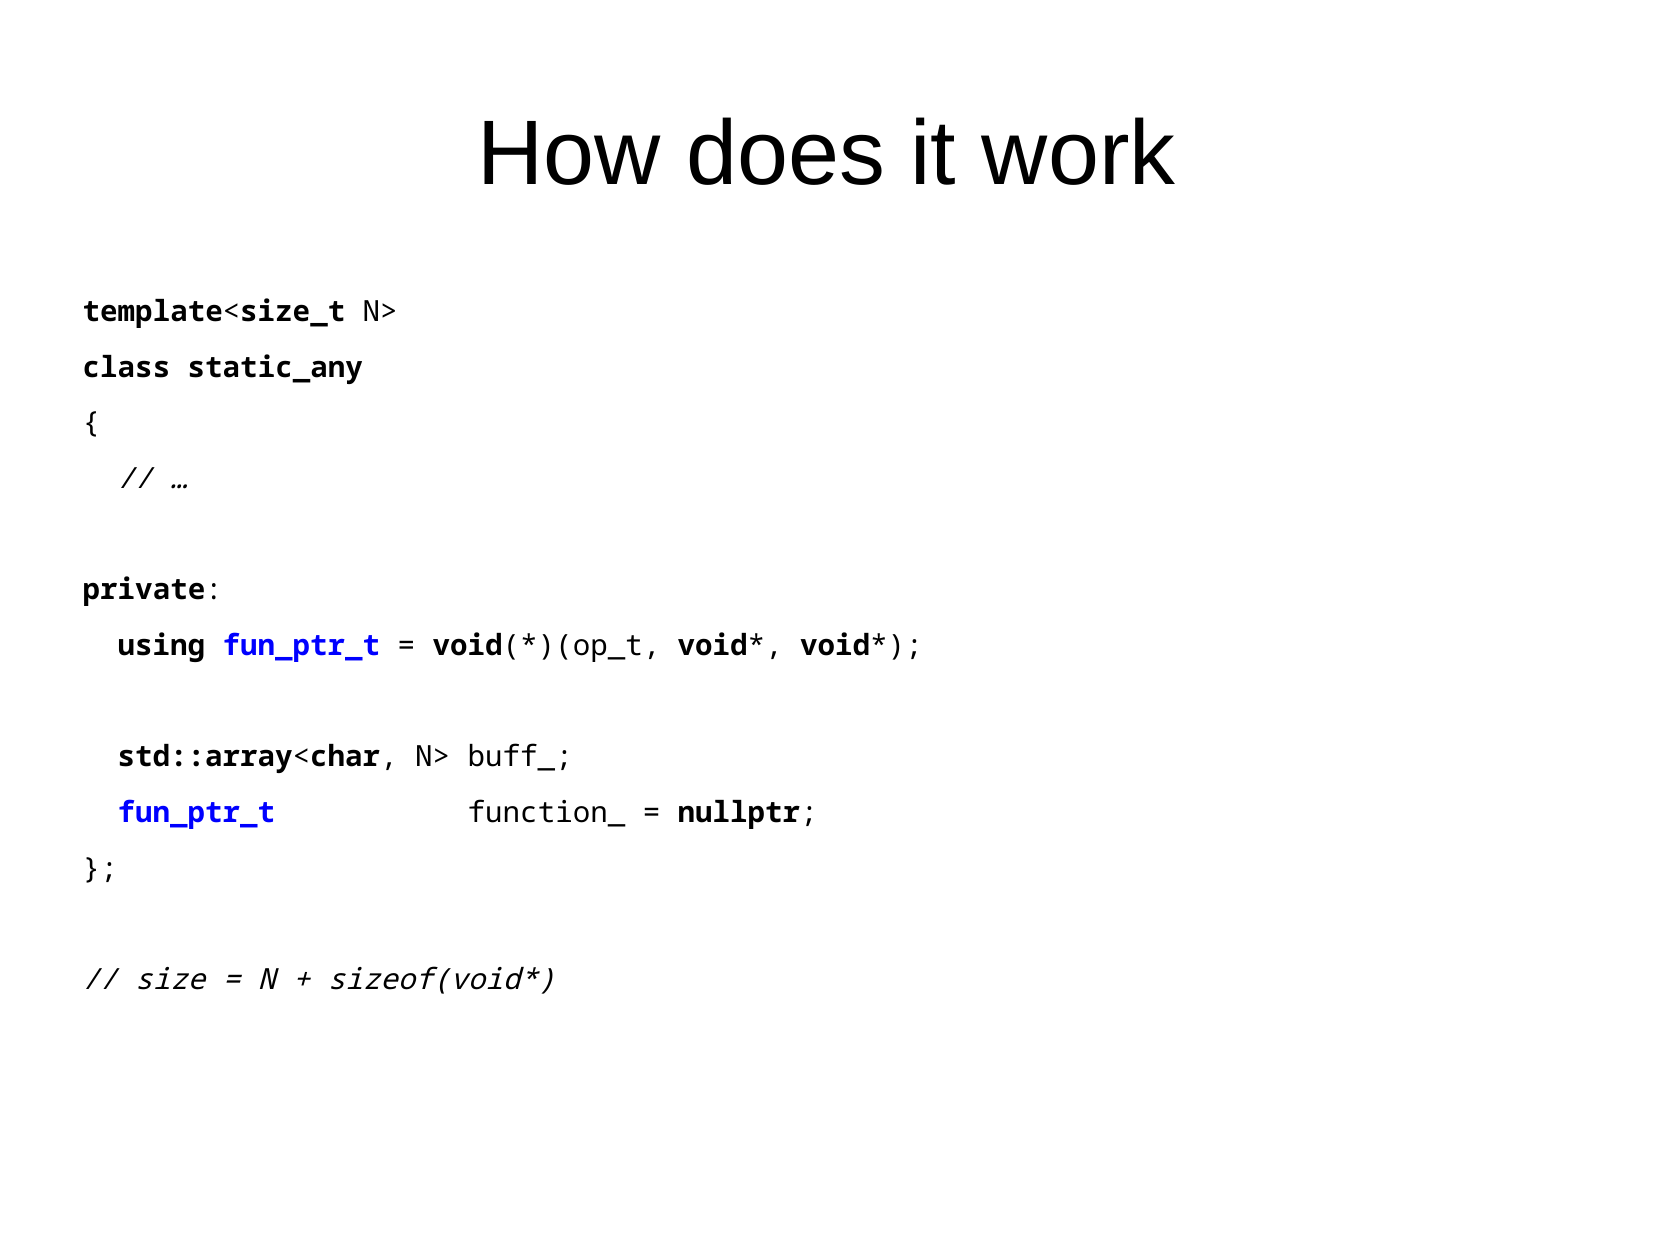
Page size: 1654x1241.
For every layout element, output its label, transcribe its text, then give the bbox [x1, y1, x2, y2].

list template<size_t N> class static_any { // … private: using fun_ptr_t = void(*)(op_t, void*, void*); std::array<char, N> buff_; fun_ptr_t function_ = nullptr; }; // size = N + sizeof(void*) [82, 290, 1571, 1010]
title How does it work [82, 49, 1571, 257]
